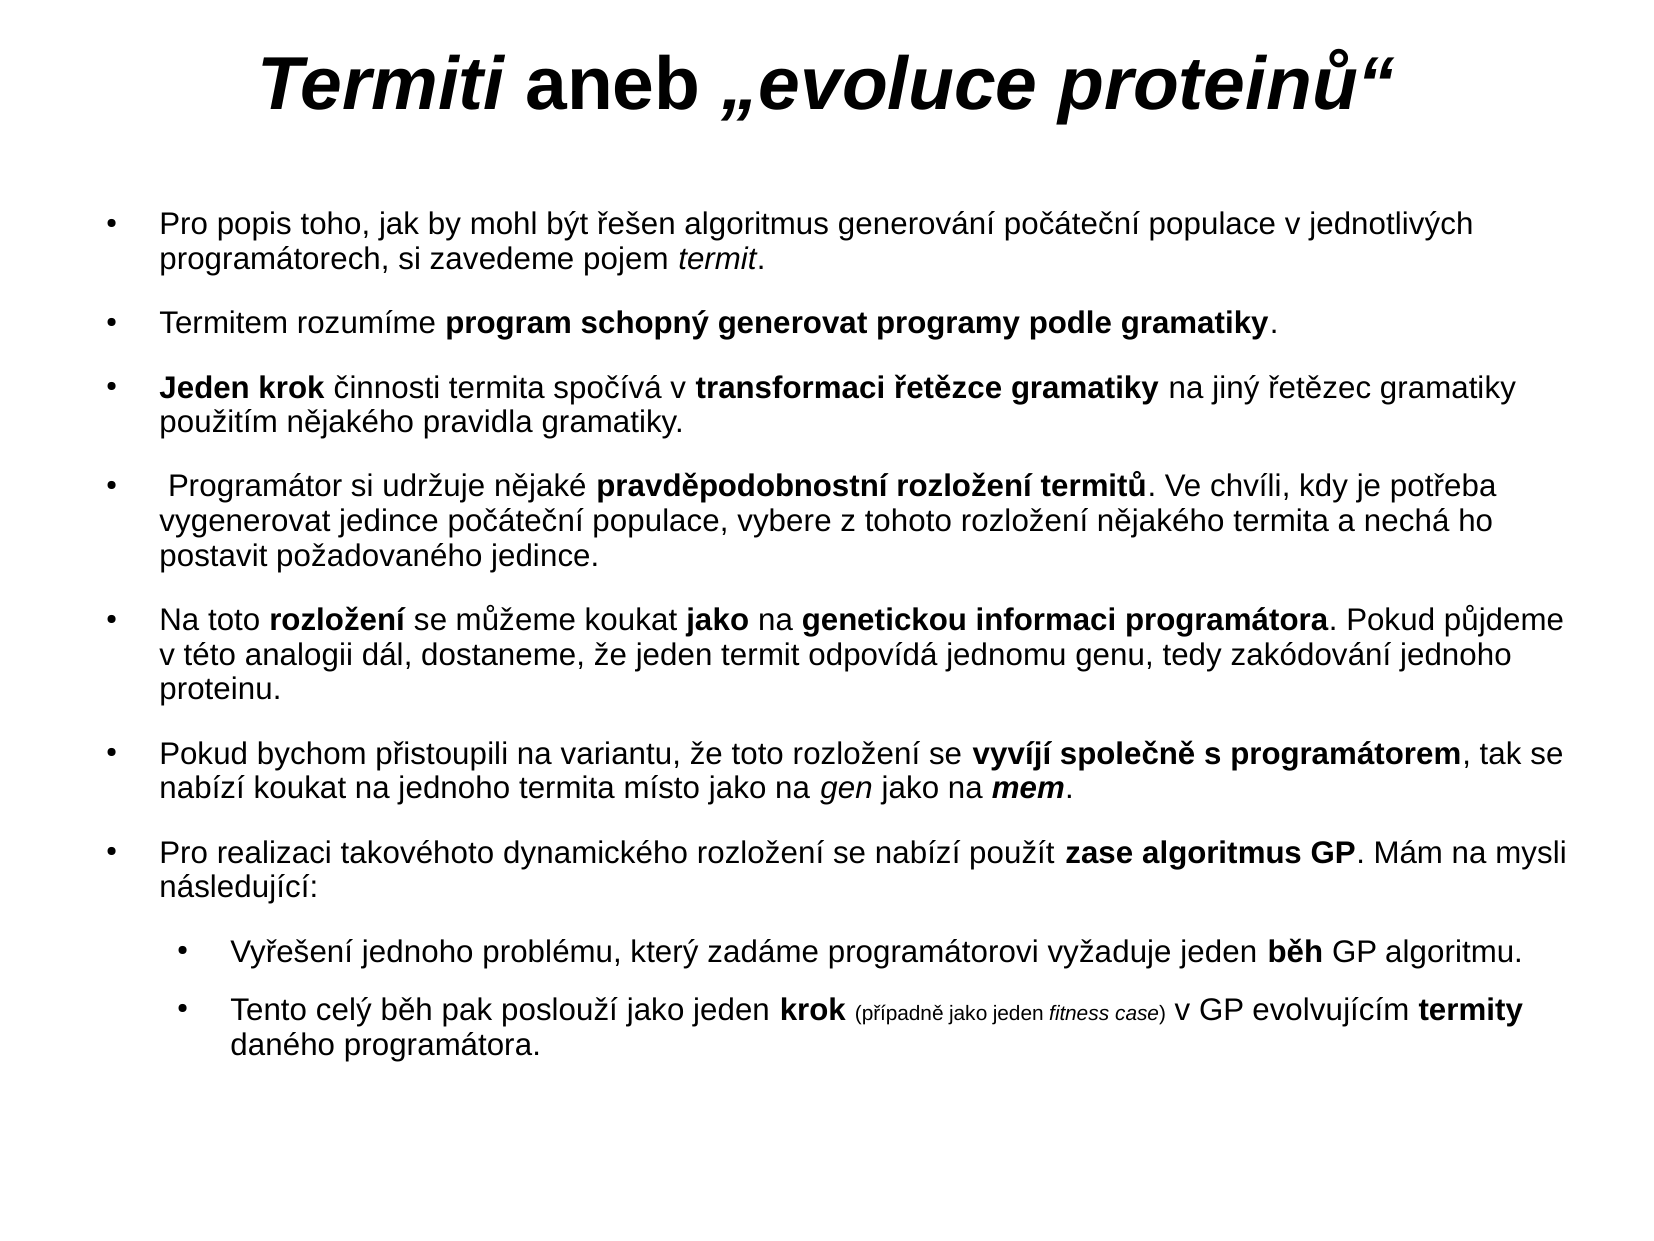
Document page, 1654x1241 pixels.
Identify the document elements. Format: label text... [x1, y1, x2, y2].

title Termiti aneb „evoluce proteinů“ [82, 41, 1571, 126]
list Pro popis toho, jak by mohl být řešen algoritmus generování počáteční populace v jednotlivých programátorech, si zavedeme pojem termit. Termitem rozumíme program schopný generovat programy podle gramatiky. Jeden krok činnosti termita spočívá v transformaci řetězce gramatiky na jiný řetězec gramatiky použitím nějakého pravidla gramatiky. Programátor si udržuje nějaké pravděpodobnostní rozložení termitů. Ve chvíli, kdy je potřeba vygenerovat jedince počáteční populace, vybere z tohoto rozložení nějakého termita a nechá ho postavit požadovaného jedince. Na toto rozložení se můžeme koukat jako na genetickou informaci programátora. Pokud půjdeme v této analogii dál, dostaneme, že jeden termit odpovídá jednomu genu, tedy zakódování jednoho proteinu. Pokud bychom přistoupili na variantu, že toto rozložení se vyvíjí společně s programátorem, tak se nabízí koukat na jednoho termita místo jako na gen jako na mem. Pro realizaci takovéhoto dynamického rozložení se nabízí použít zase algoritmus GP. Mám na mysli následující: Vyřešení jednoho problému, který zadáme programátorovi vyžaduje jeden běh GP algoritmu. Tento celý běh pak poslouží jako jeden krok (případně jako jeden fitness case) v GP evolvujícím termity daného programátora. [88, 206, 1577, 1139]
